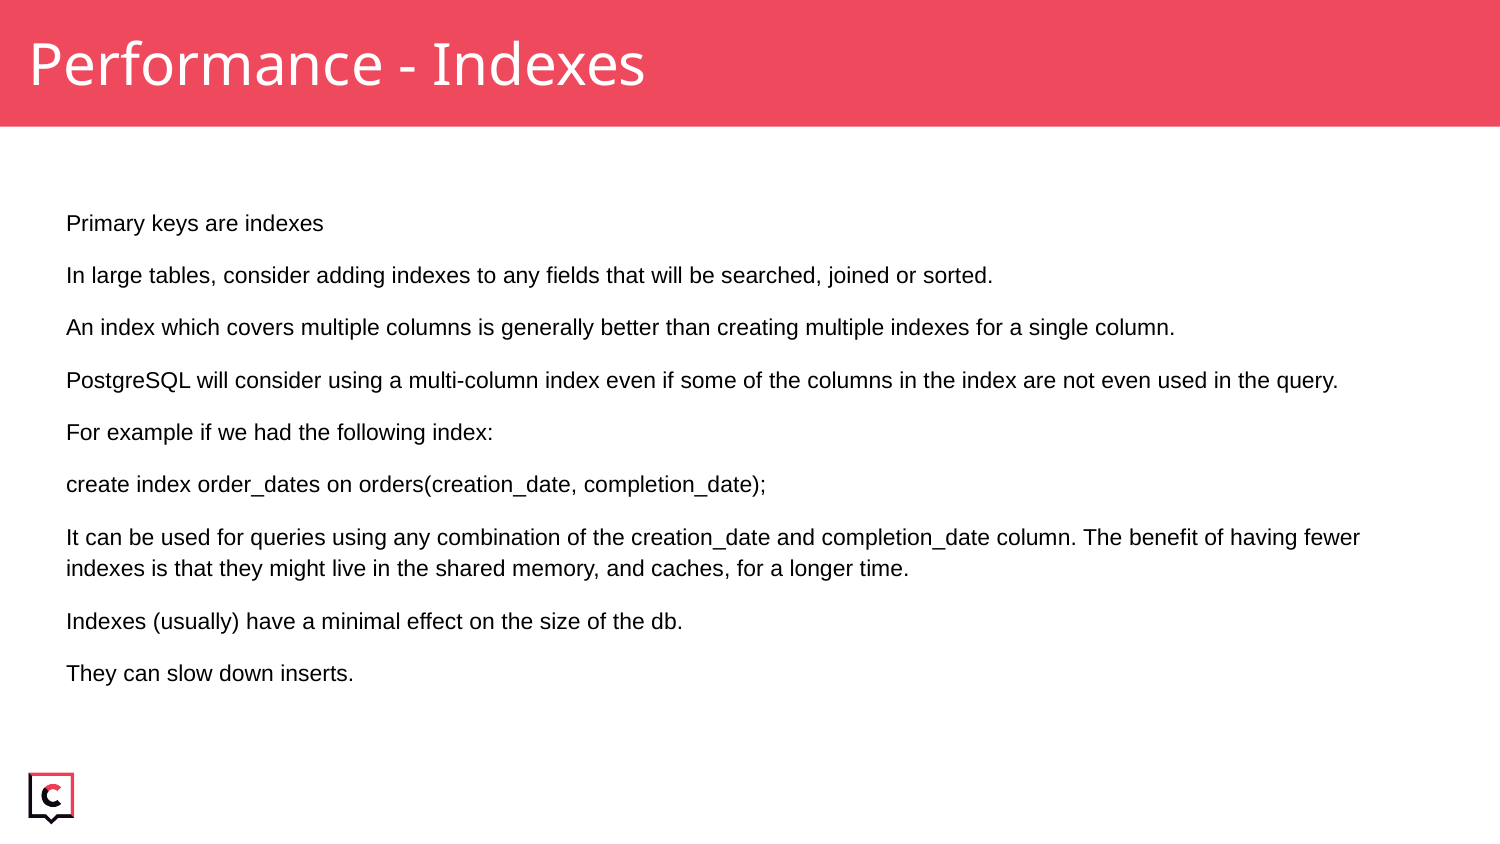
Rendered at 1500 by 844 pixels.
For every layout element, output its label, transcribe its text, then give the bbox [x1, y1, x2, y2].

list Primary keys are indexes In large tables, consider adding indexes to any fields that will be searched, joined or sorted. An index which covers multiple columns is generally better than creating multiple indexes for a single column. PostgreSQL will consider using a multi-column index even if some of the columns in the index are not even used in the query. For example if we had the following index: create index order_dates on orders(creation_date, completion_date); It can be used for queries using any combination of the creation_date and completion_date column. The benefit of having fewer indexes is that they might live in the shared memory, and caches, for a longer time. Indexes (usually) have a minimal effect on the size of the db. They can slow down inserts. [51, 189, 1449, 750]
picture [19, 764, 82, 830]
title Performance - Indexes [13, 12, 1412, 107]
